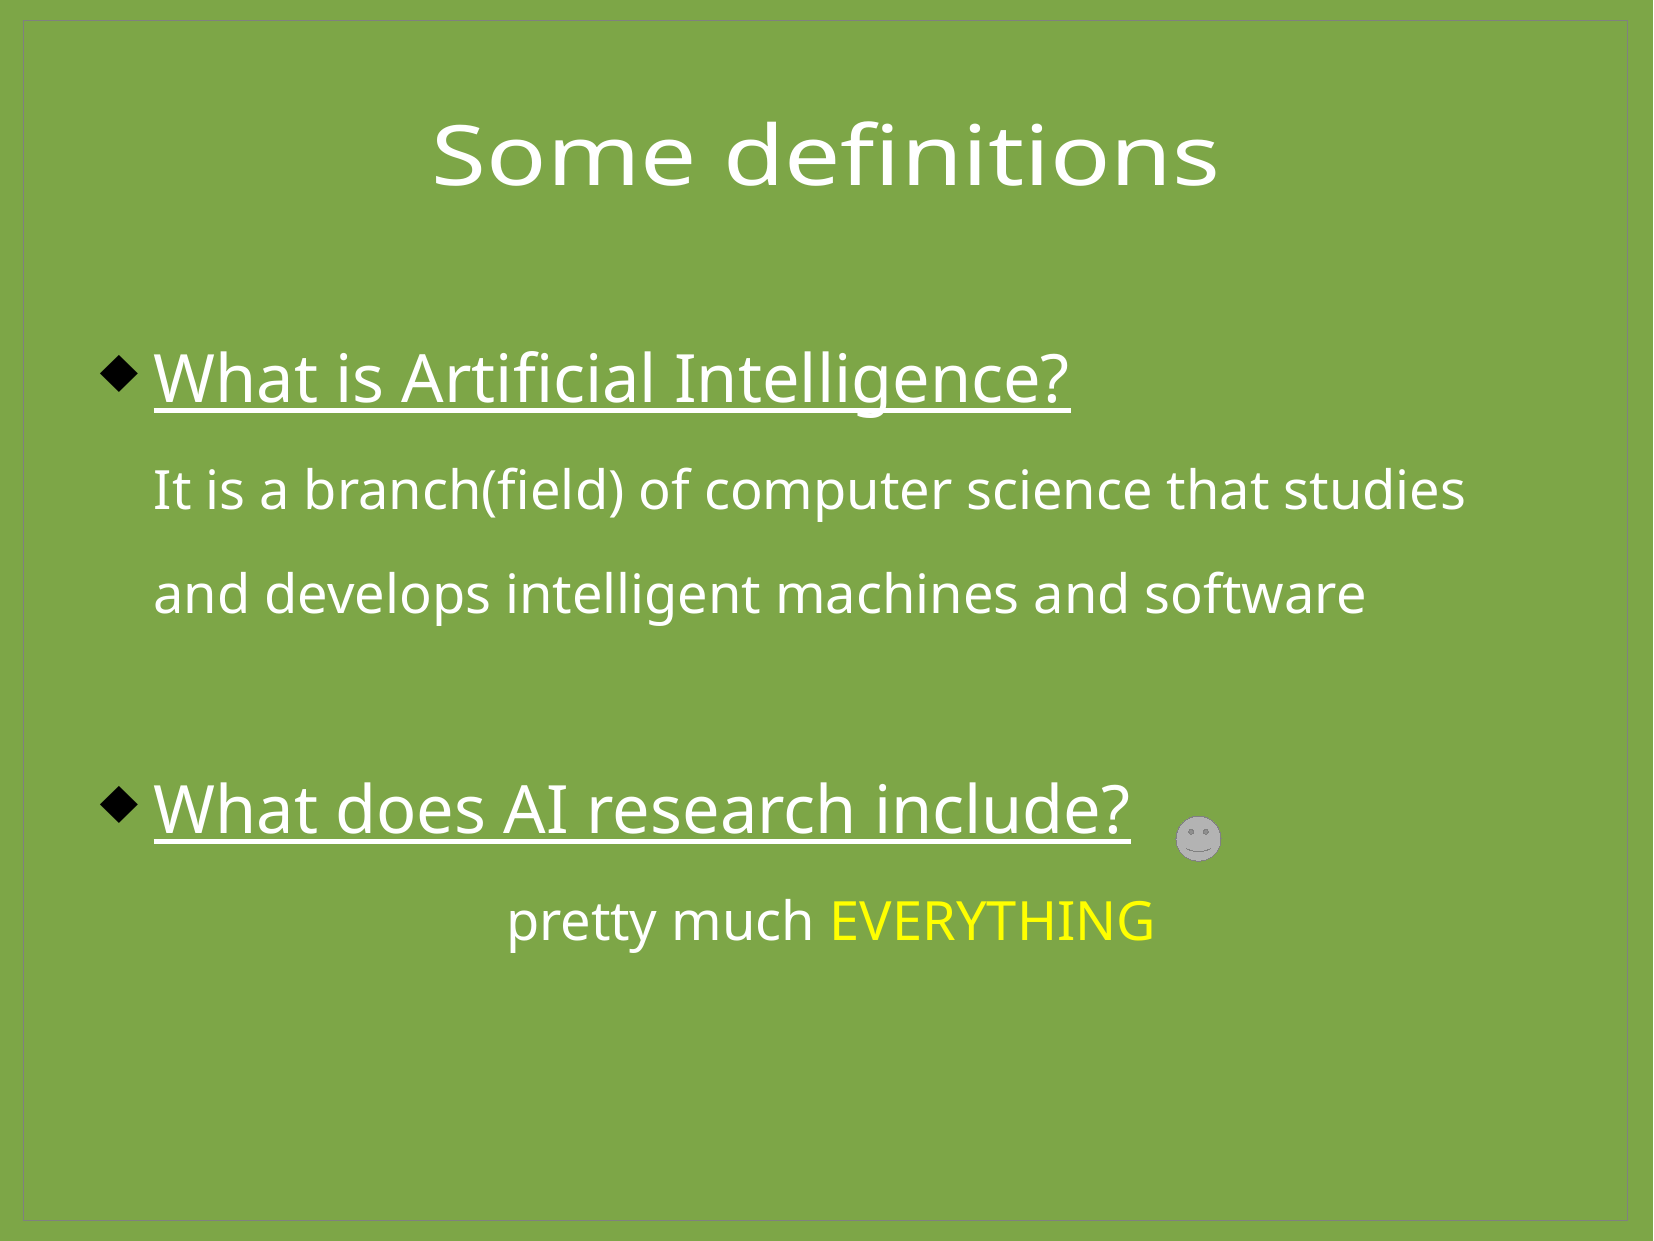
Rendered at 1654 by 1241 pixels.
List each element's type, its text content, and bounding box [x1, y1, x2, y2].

list What is Artificial Intelligence? It is a branch(field) of computer science that studies and develops intelligent machines and software What does AI research include? pretty much EVERYTHING [82, 331, 1538, 1051]
title Some definitions [82, 49, 1571, 257]
text_box [23, 20, 1628, 1221]
